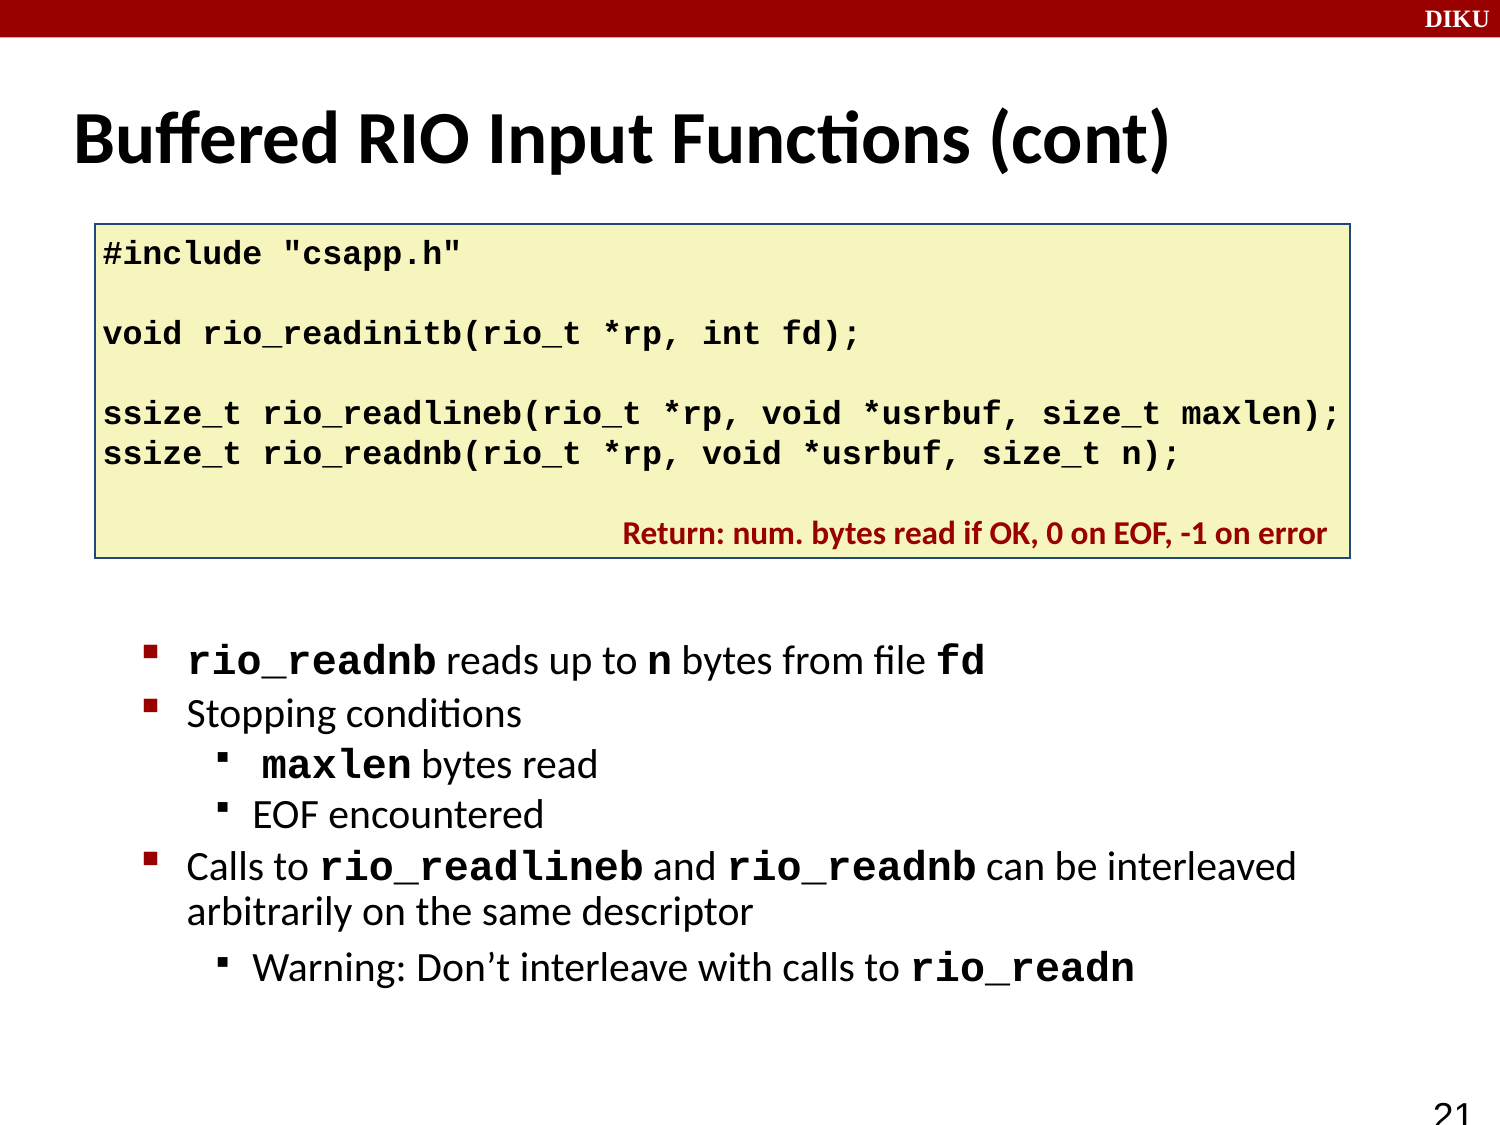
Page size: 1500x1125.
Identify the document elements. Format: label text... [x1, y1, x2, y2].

text_box Buffered RIO Input Functions (cont) [58, 71, 1304, 197]
text_box rio_readnb reads up to n bytes from file fd Stopping conditions maxlen bytes read EOF encountered Calls to rio_readlineb and rio_readnb can be interleaved arbitrarily on the same descriptor Warning: Don’t interleave with calls to rio_readn [50, 562, 1413, 1038]
text_box #include "csapp.h" void rio_readinitb(rio_t *rp, int fd); ssize_t rio_readlineb(rio_t *rp, void *usrbuf, size_t maxlen); ssize_t rio_readnb(rio_t *rp, void *usrbuf, size_t n); Return: num. bytes read if OK, 0 on EOF, -1 on error [95, 224, 1351, 559]
